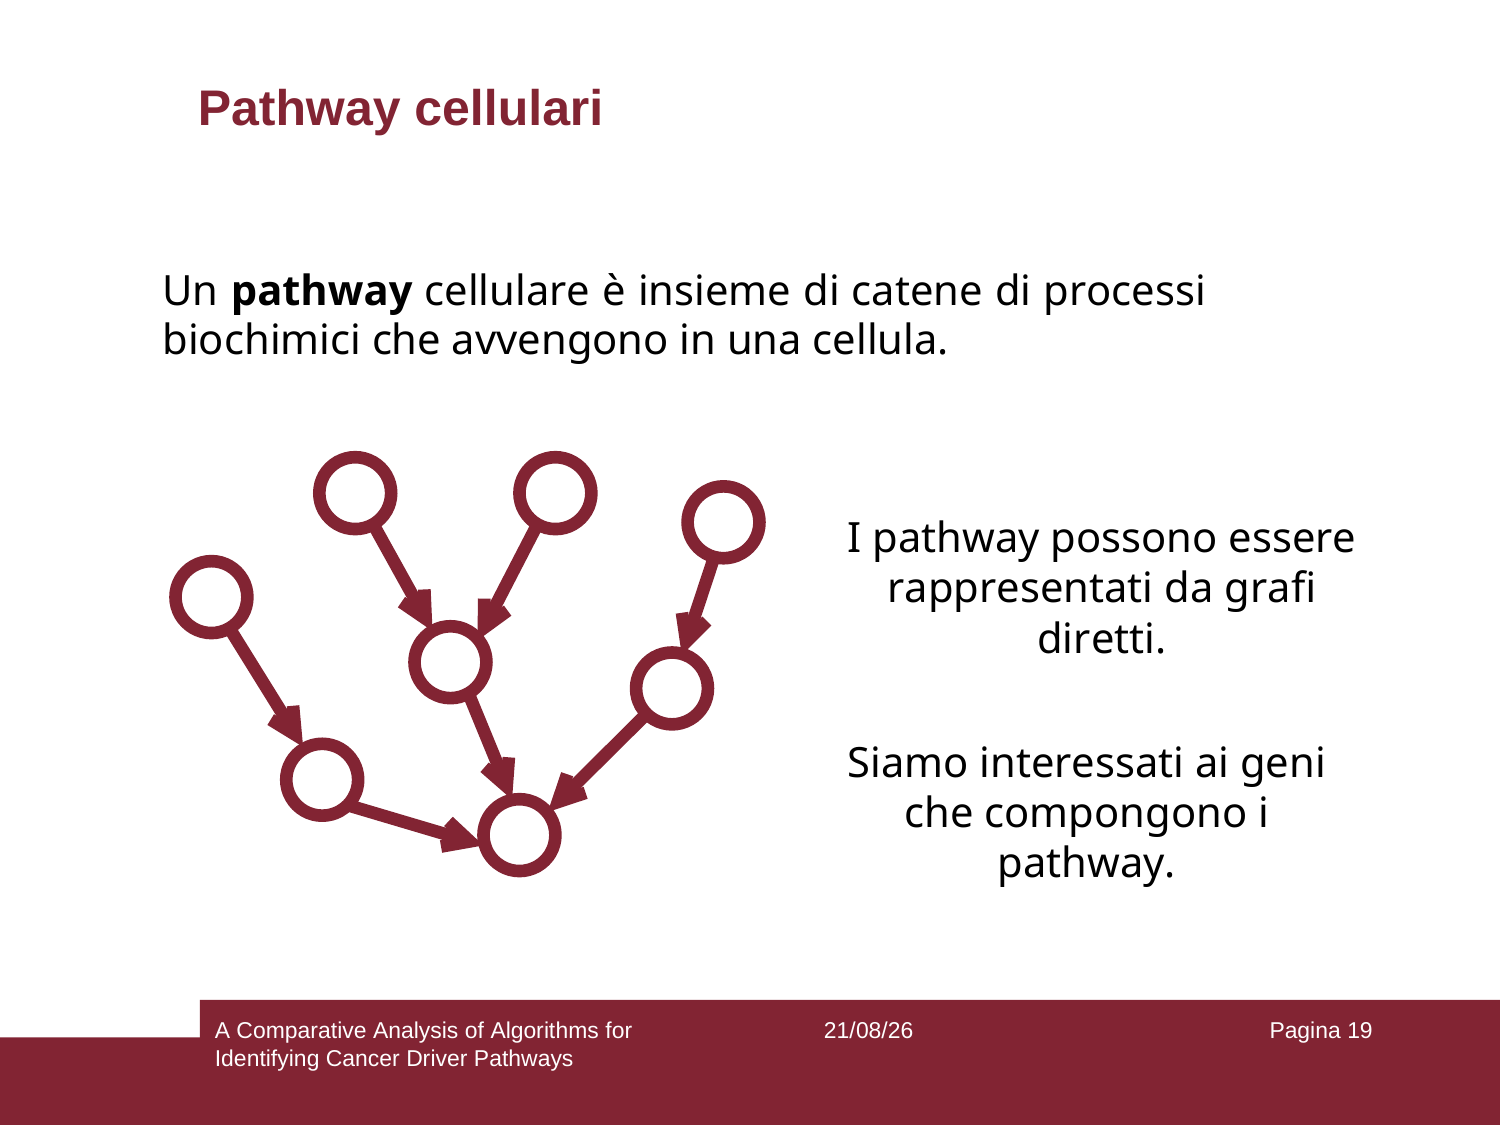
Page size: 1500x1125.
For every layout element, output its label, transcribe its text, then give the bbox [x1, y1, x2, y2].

text_box 22/10/24 [712, 1008, 1026, 1084]
title Pathway cellulari [183, 67, 1400, 150]
text_box I pathway possono essere rappresentati da grafi diretti. [832, 503, 1410, 619]
text_box Pagina <number> [1074, 1008, 1388, 1084]
text_box Un pathway cellulare è insieme di catene di processi biochimici che avvengono in una cellula. [147, 255, 1400, 371]
text_box Siamo interessati ai geni che compongono i pathway. [832, 728, 1410, 844]
picture [159, 435, 776, 893]
text_box A Comparative Analysis of Algorithms for Identifying Cancer Driver Pathways [199, 1008, 676, 1084]
